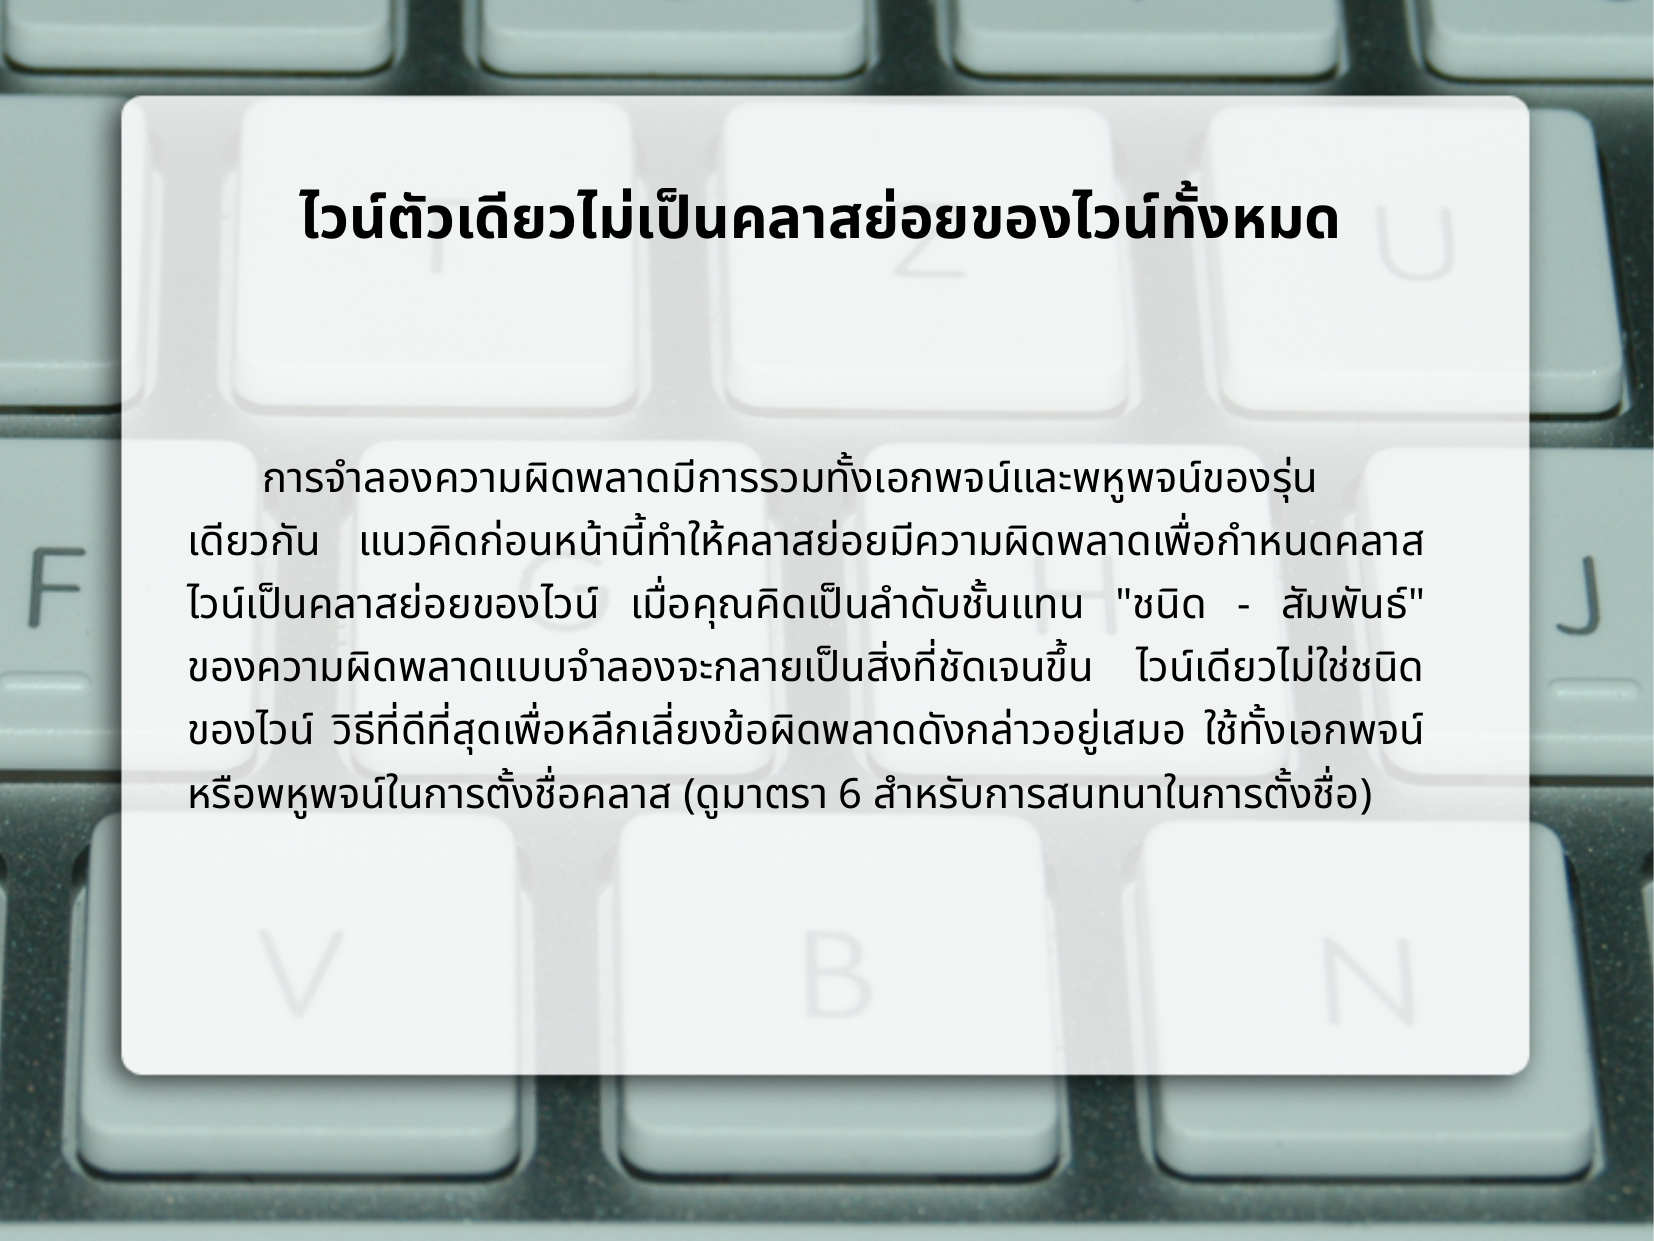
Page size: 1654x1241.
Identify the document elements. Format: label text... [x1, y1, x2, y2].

title ไวน์ตัวเดียวไม่เป็นคลาสย่อยของไวน์ทั้งหมด [135, 125, 1506, 318]
subtitle การจำลองความผิดพลาดมีการรวมทั้งเอกพจน์และพหูพจน์ของรุ่นเดียวกัน แนวคิดก่อนหน้านี้ทำให้คลาสย่อยมีความผิดพลาดเพื่อกำหนดคลาสไวน์เป็นคลาสย่อยของไวน์ เมื่อคุณคิดเป็นลำดับชั้นแทน "ชนิด - สัมพันธ์" ของความผิดพลาดแบบจำลองจะกลายเป็นสิ่งที่ชัดเจนขึ้น ไวน์เดียวไม่ใช่ชนิดของไวน์ วิธีที่ดีที่สุดเพื่อหลีกเลี่ยงข้อผิดพลาดดังกล่าวอยู่เสมอ ใช้ทั้งเอกพจน์หรือพหูพจน์ในการตั้งชื่อคลาส (ดูมาตรา 6 สำหรับการสนทนาในการตั้งชื่อ) [187, 375, 1426, 901]
picture [0, 0, 1654, 1241]
